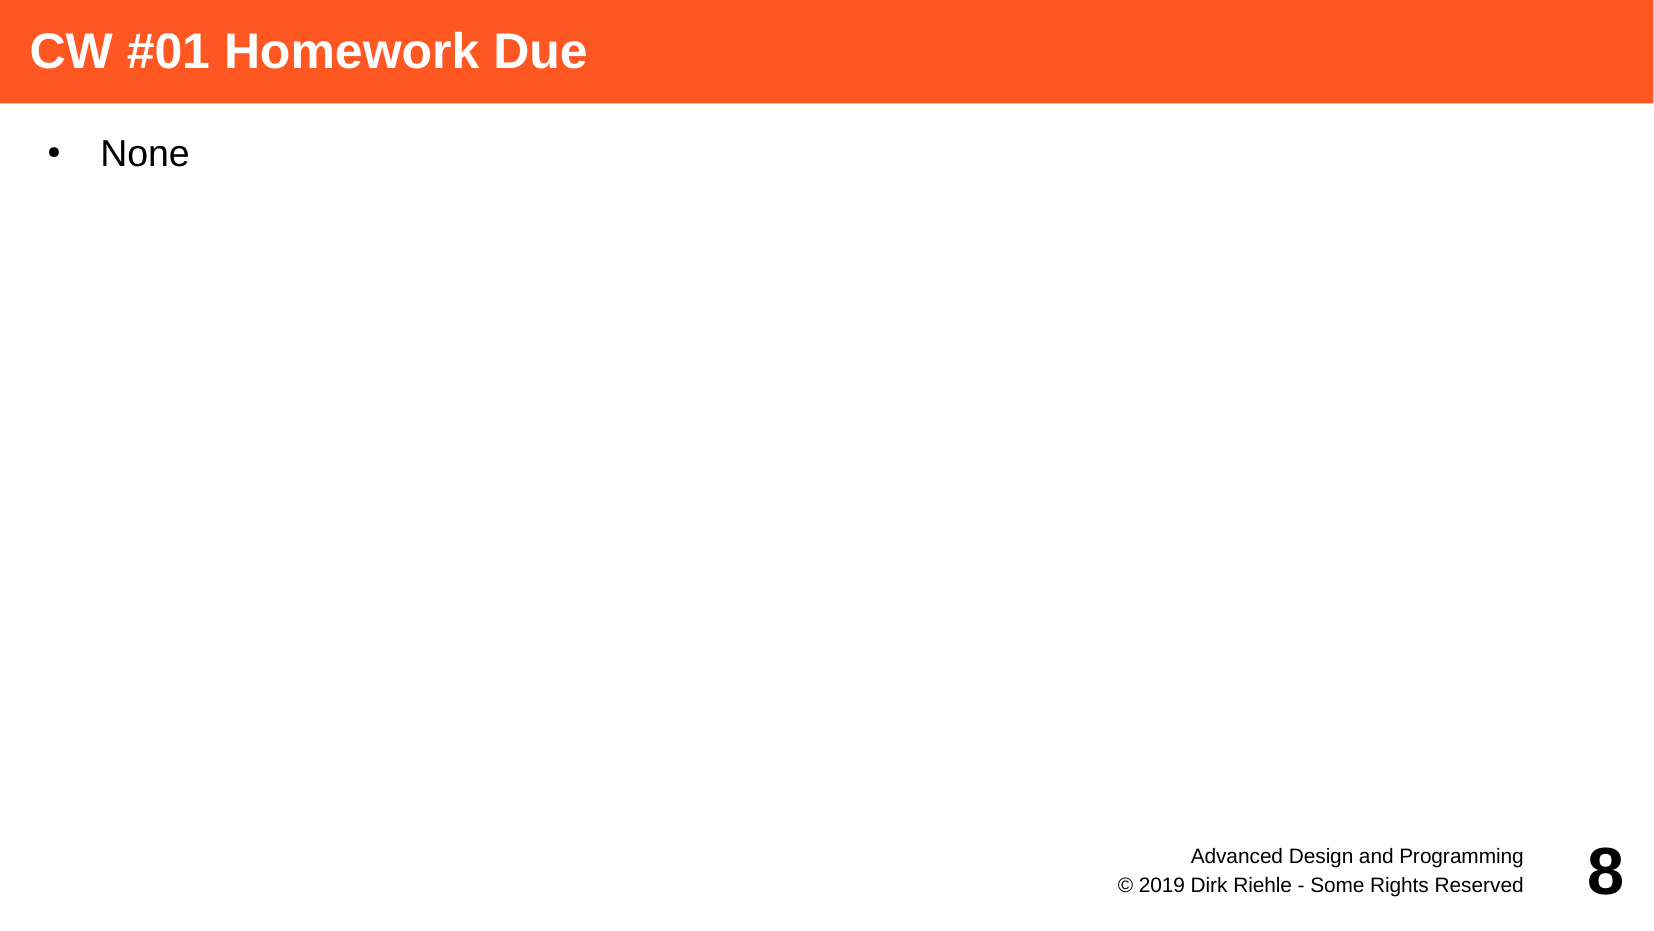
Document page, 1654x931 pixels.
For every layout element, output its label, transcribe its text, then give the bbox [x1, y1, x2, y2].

title CW #01 Homework Due [0, 0, 1654, 104]
list None [29, 132, 1625, 813]
